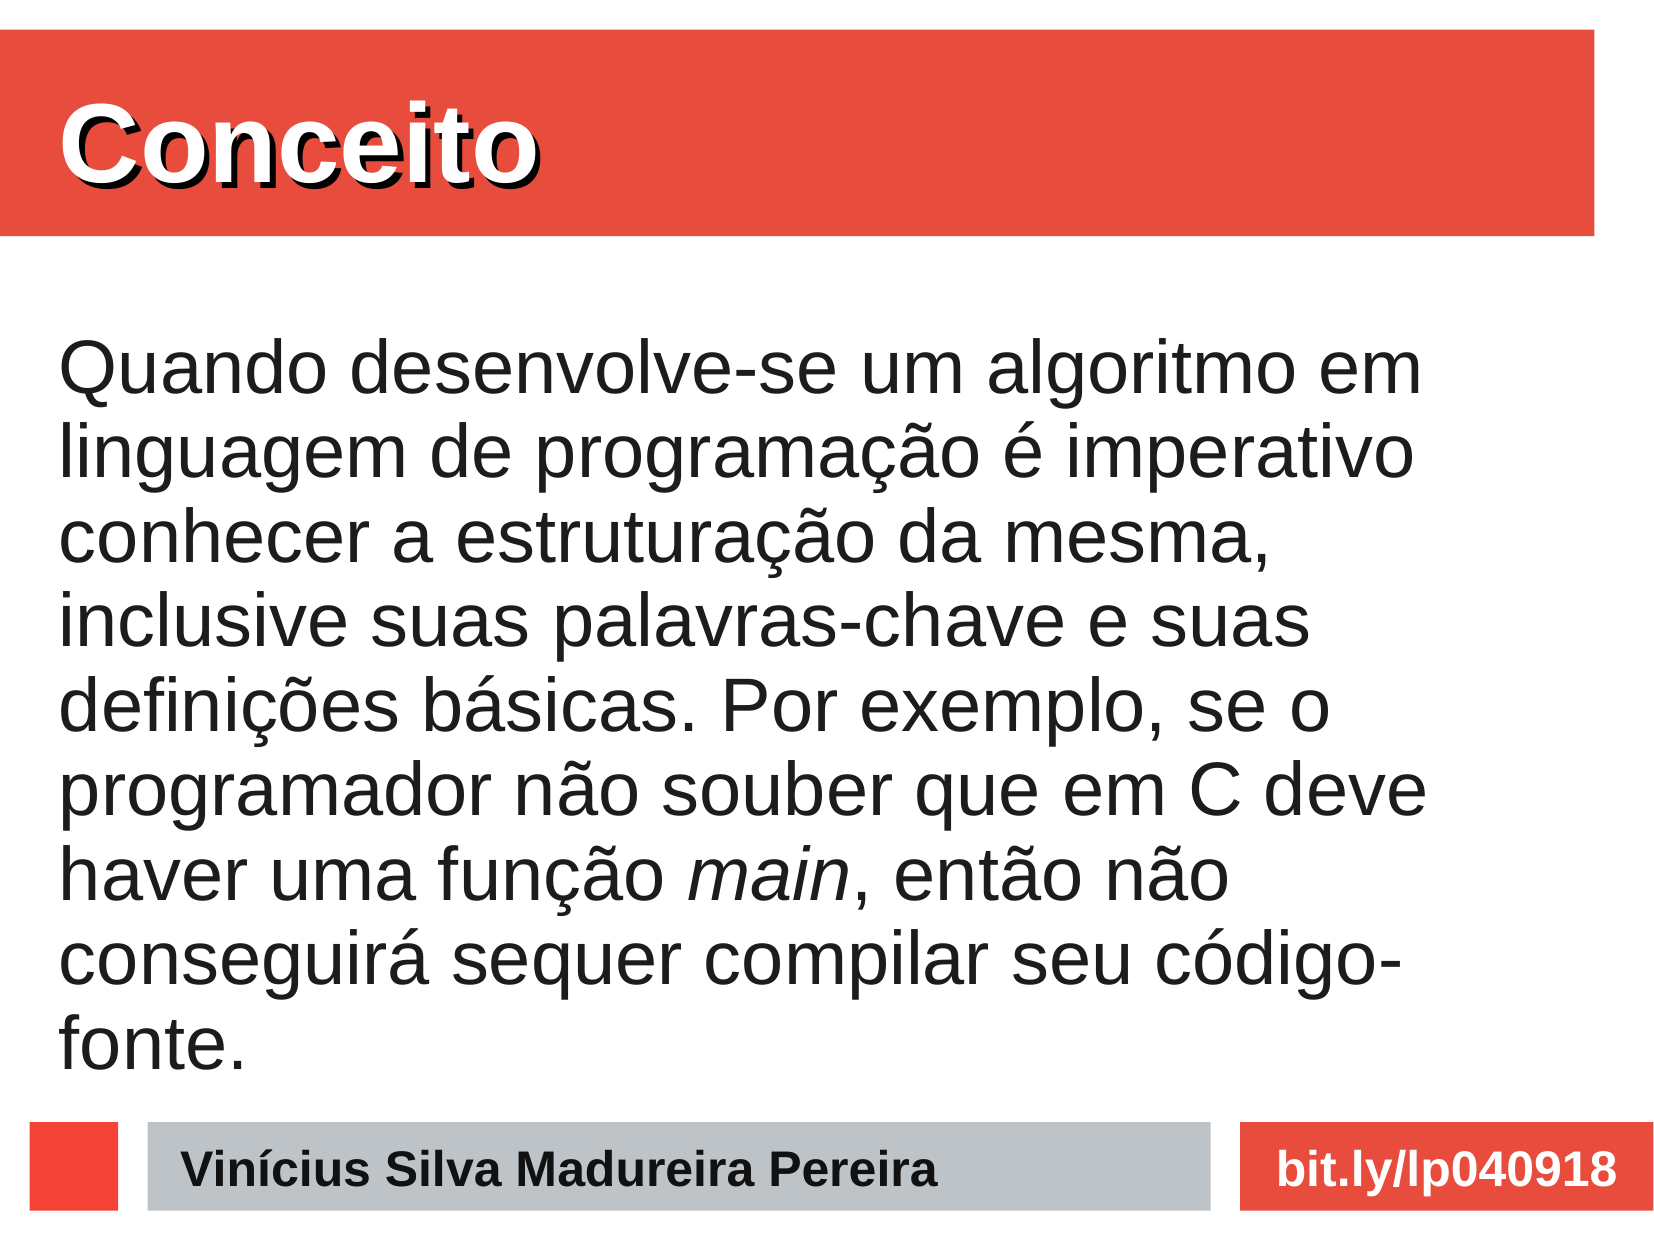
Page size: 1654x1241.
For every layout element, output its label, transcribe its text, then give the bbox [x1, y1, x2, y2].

text_box bit.ly/lp040918 [1228, 1133, 1654, 1205]
list Quando desenvolve-se um algoritmo em linguagem de programação é imperativo conhecer a estruturação da mesma, inclusive suas palavras-chave e suas definições básicas. Por exemplo, se o programador não souber que em C deve haver uma função main, então não conseguirá sequer compilar seu código-fonte. [59, 324, 1565, 1093]
title Conceito [59, 59, 1595, 207]
text_box Vinícius Silva Madureira Pereira [165, 1133, 1170, 1205]
